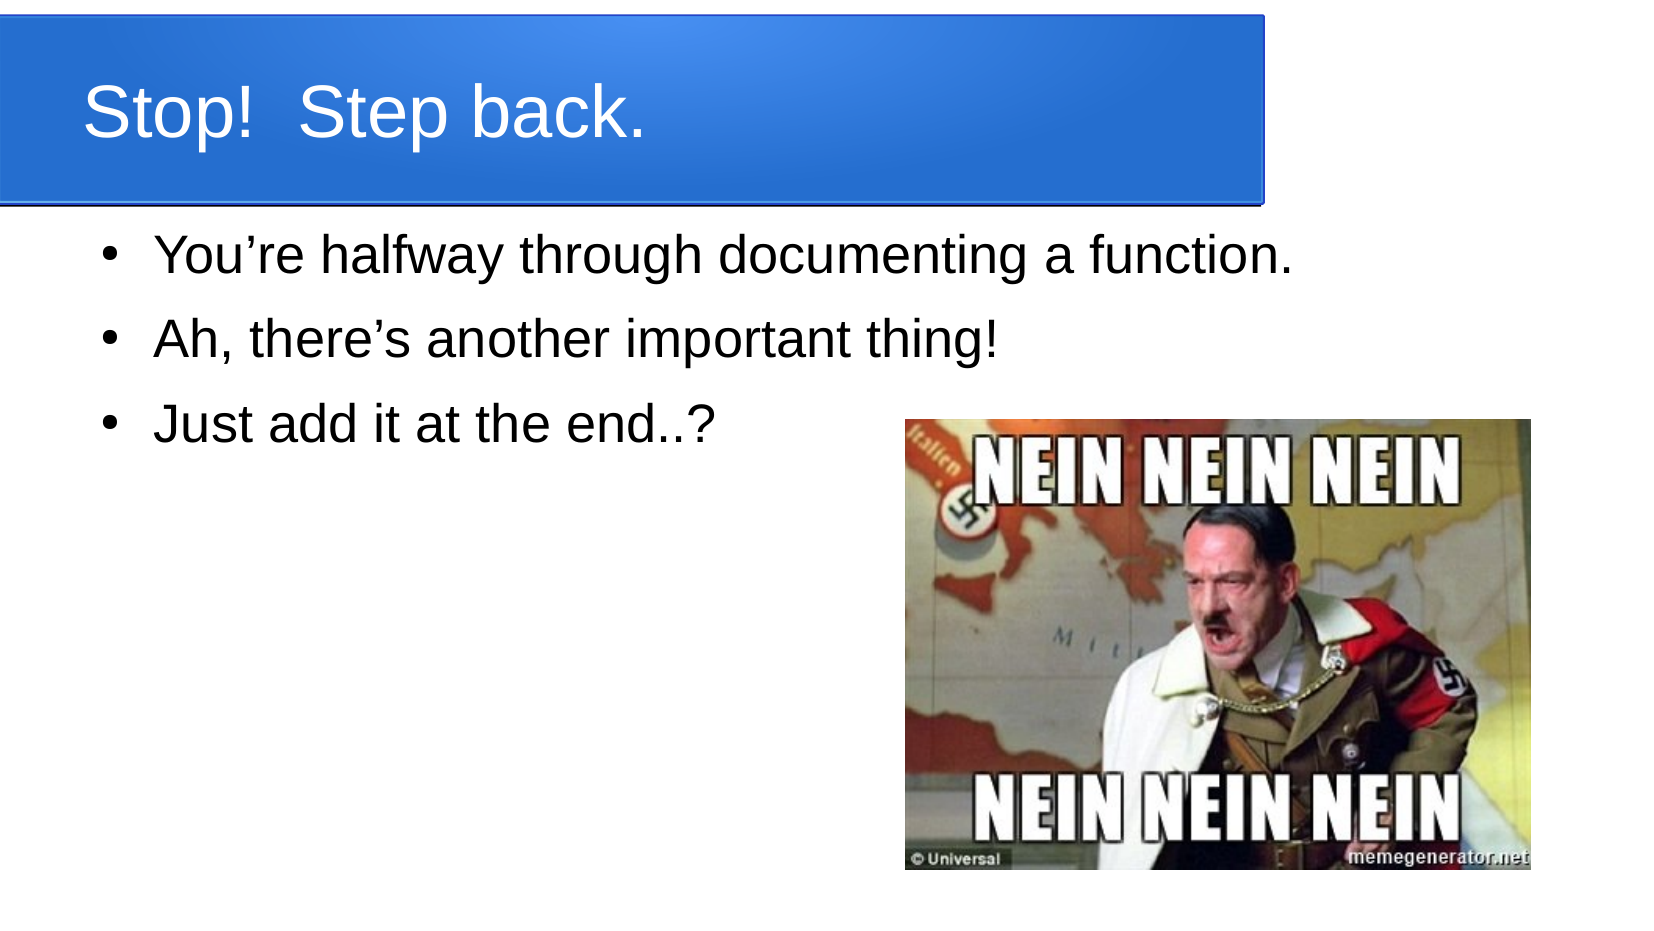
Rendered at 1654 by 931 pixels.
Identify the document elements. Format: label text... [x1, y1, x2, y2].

picture [905, 419, 1531, 870]
list You’re halfway through documenting a function. Ah, there’s another important thing! Just add it at the end..? [82, 224, 1571, 764]
title Stop! Step back. [82, 35, 1235, 189]
